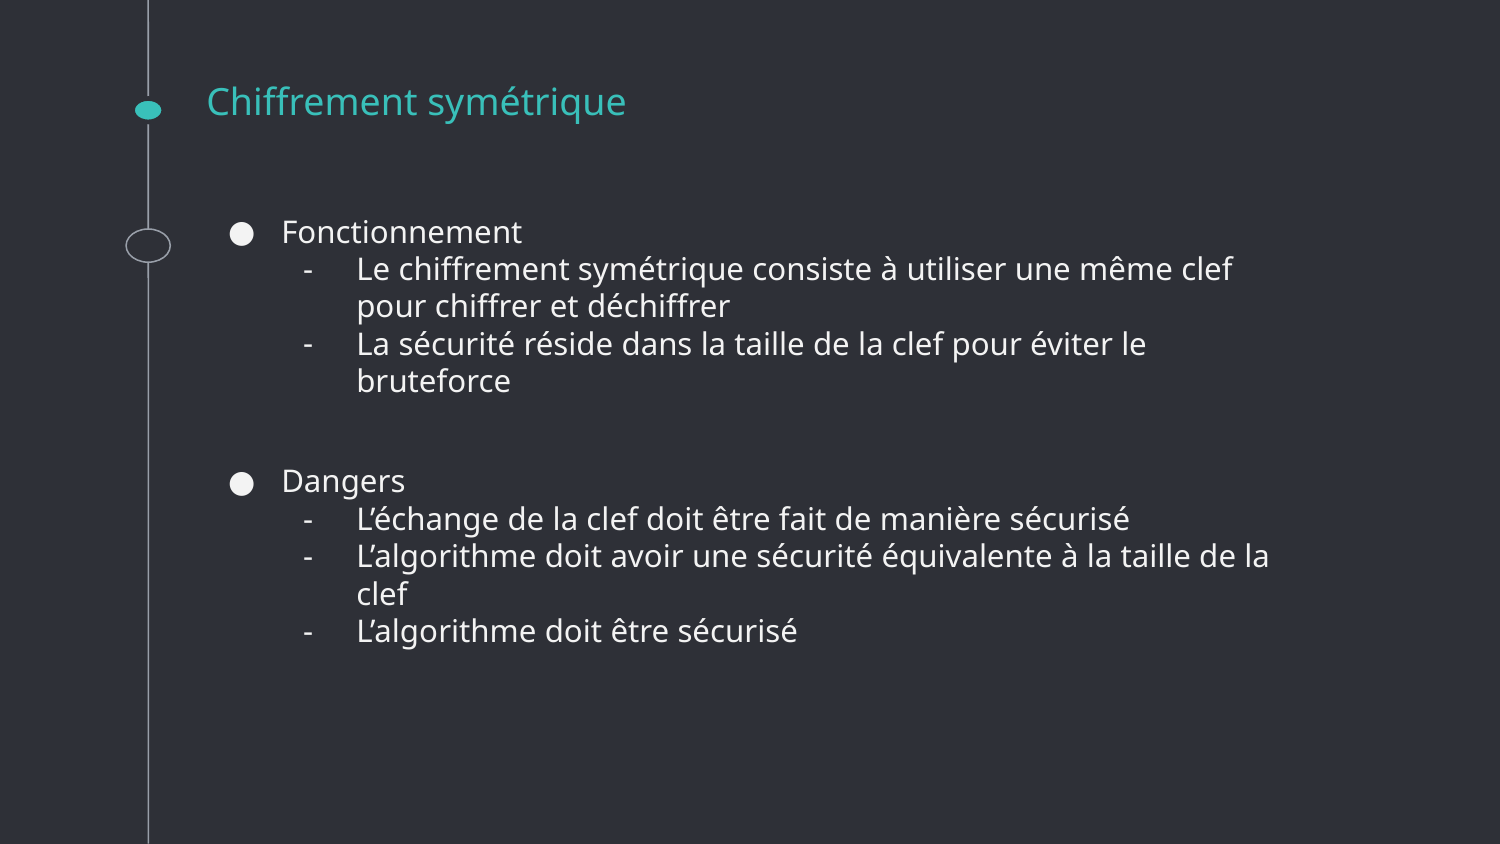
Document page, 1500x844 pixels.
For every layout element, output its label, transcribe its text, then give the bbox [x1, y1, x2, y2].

title Chiffrement symétrique [191, 81, 1317, 139]
list Fonctionnement Le chiffrement symétrique consiste à utiliser une même clef pour chiffrer et déchiffrer La sécurité réside dans la taille de la clef pour éviter le bruteforce Dangers L’échange de la clef doit être fait de manière sécurisé L’algorithme doit avoir une sécurité équivalente à la taille de la clef L’algorithme doit être sécurisé [191, 196, 1317, 808]
